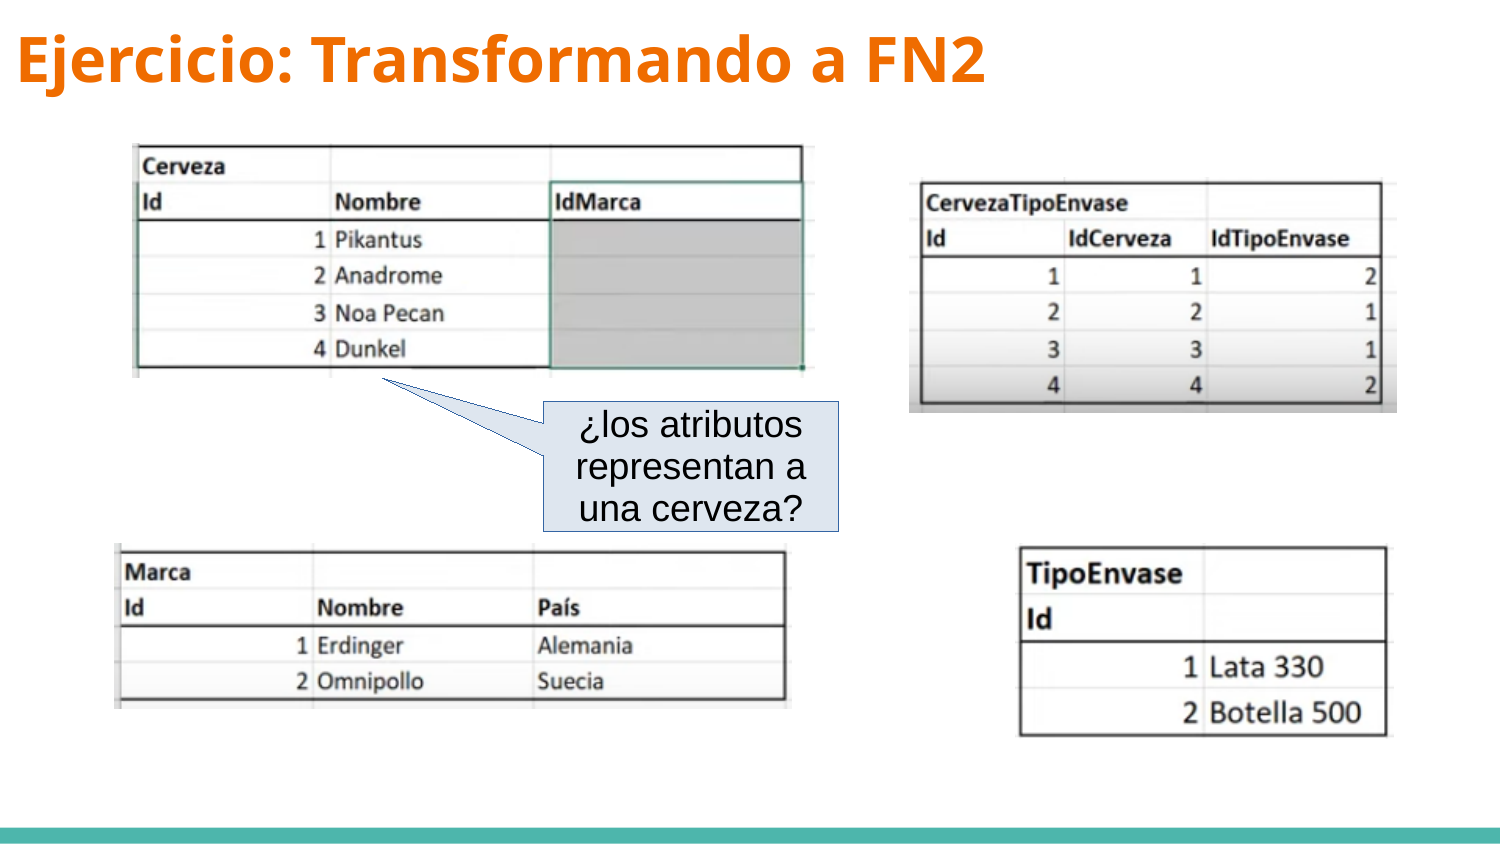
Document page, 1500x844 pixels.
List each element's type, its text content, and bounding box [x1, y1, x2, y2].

picture [1015, 543, 1394, 739]
title Ejercicio: Transformando a FN2 [0, 0, 1398, 116]
picture [114, 543, 792, 709]
text_box ¿los atributos representan a una cerveza? [382, 378, 839, 532]
picture [132, 143, 815, 378]
picture [909, 177, 1397, 414]
